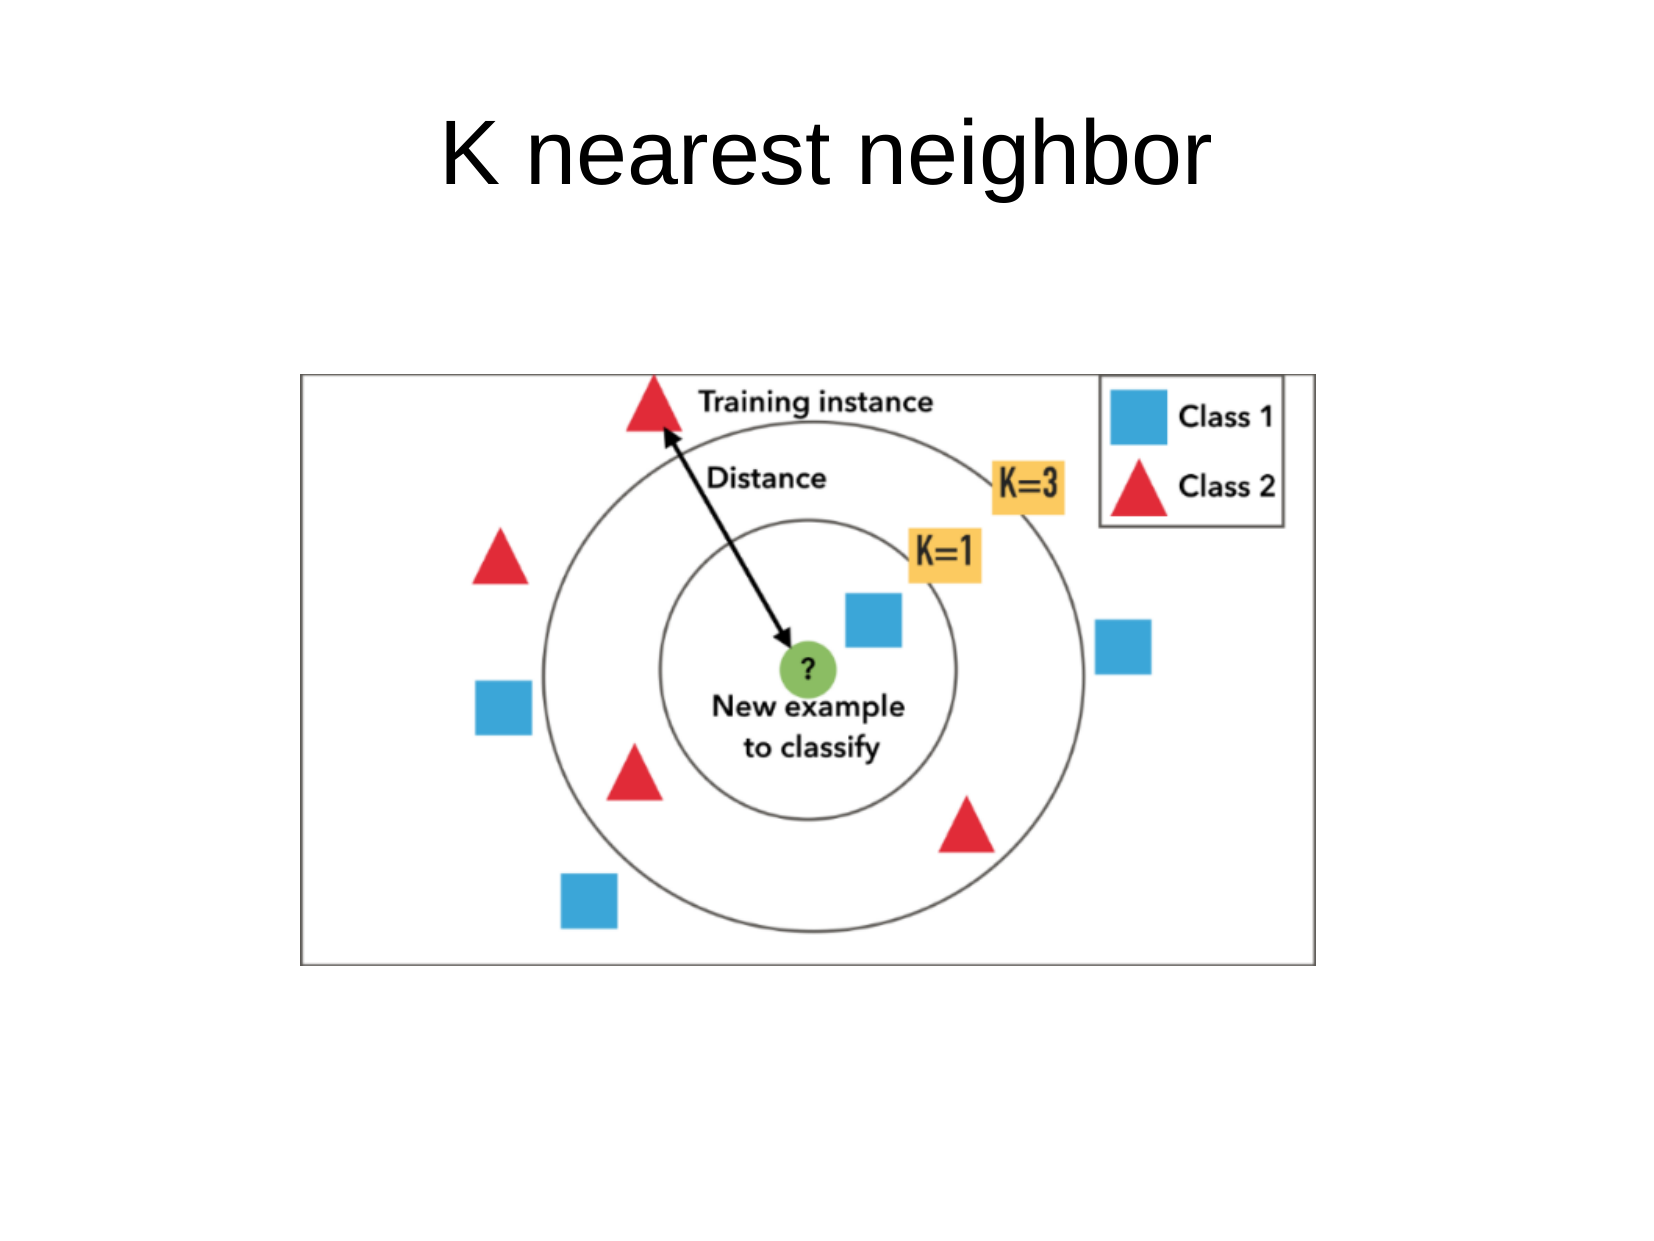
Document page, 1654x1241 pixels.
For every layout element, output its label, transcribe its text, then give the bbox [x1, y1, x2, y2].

picture [300, 374, 1316, 966]
title K nearest neighbor [82, 49, 1571, 257]
